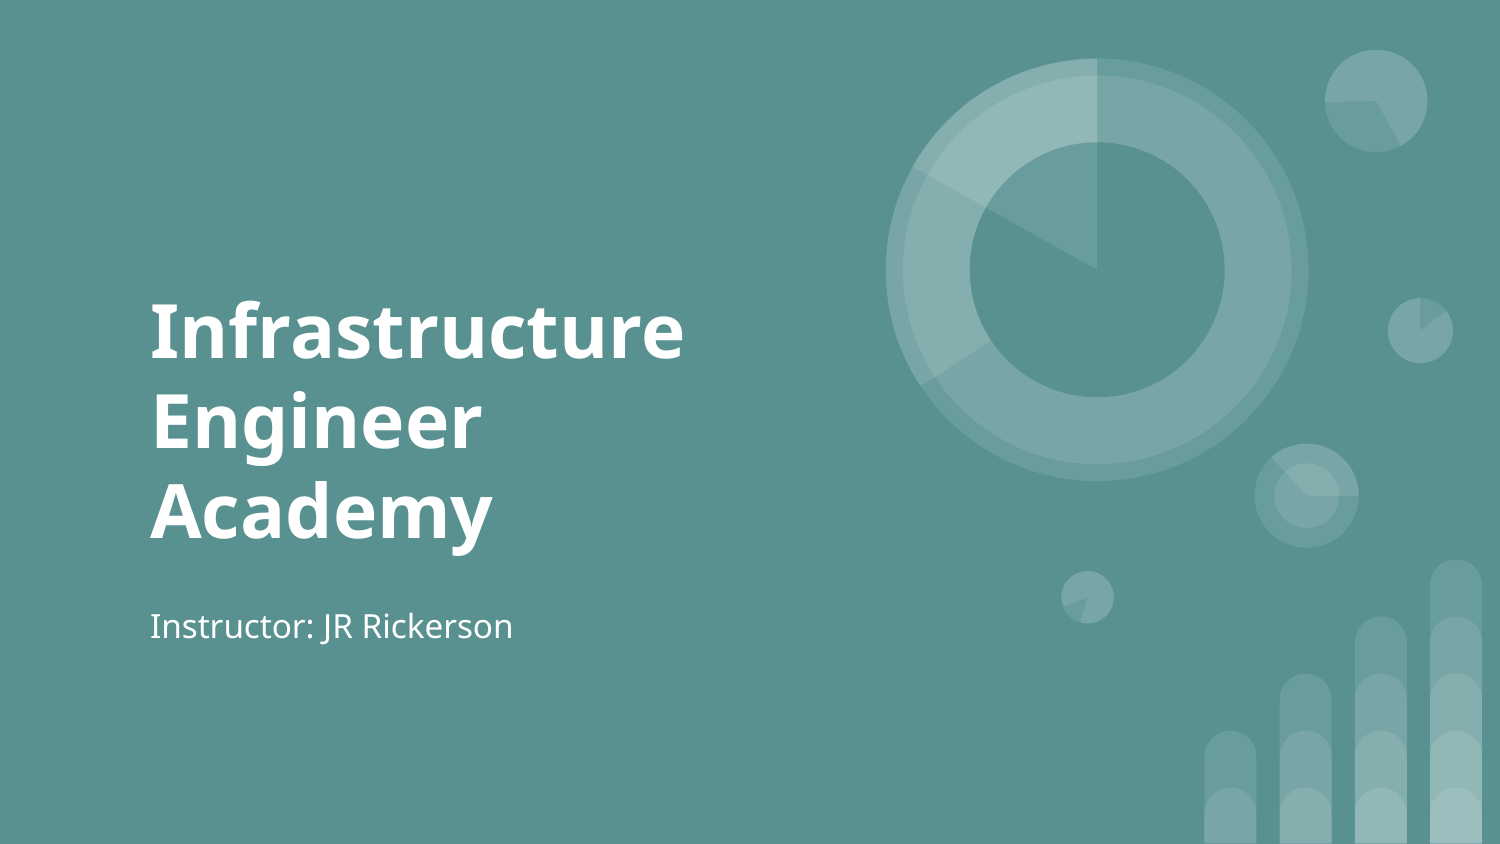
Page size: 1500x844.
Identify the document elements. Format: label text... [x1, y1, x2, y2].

title Infrastructure Engineer Academy [135, 264, 834, 572]
subtitle Instructor: JR Rickerson [135, 589, 834, 704]
